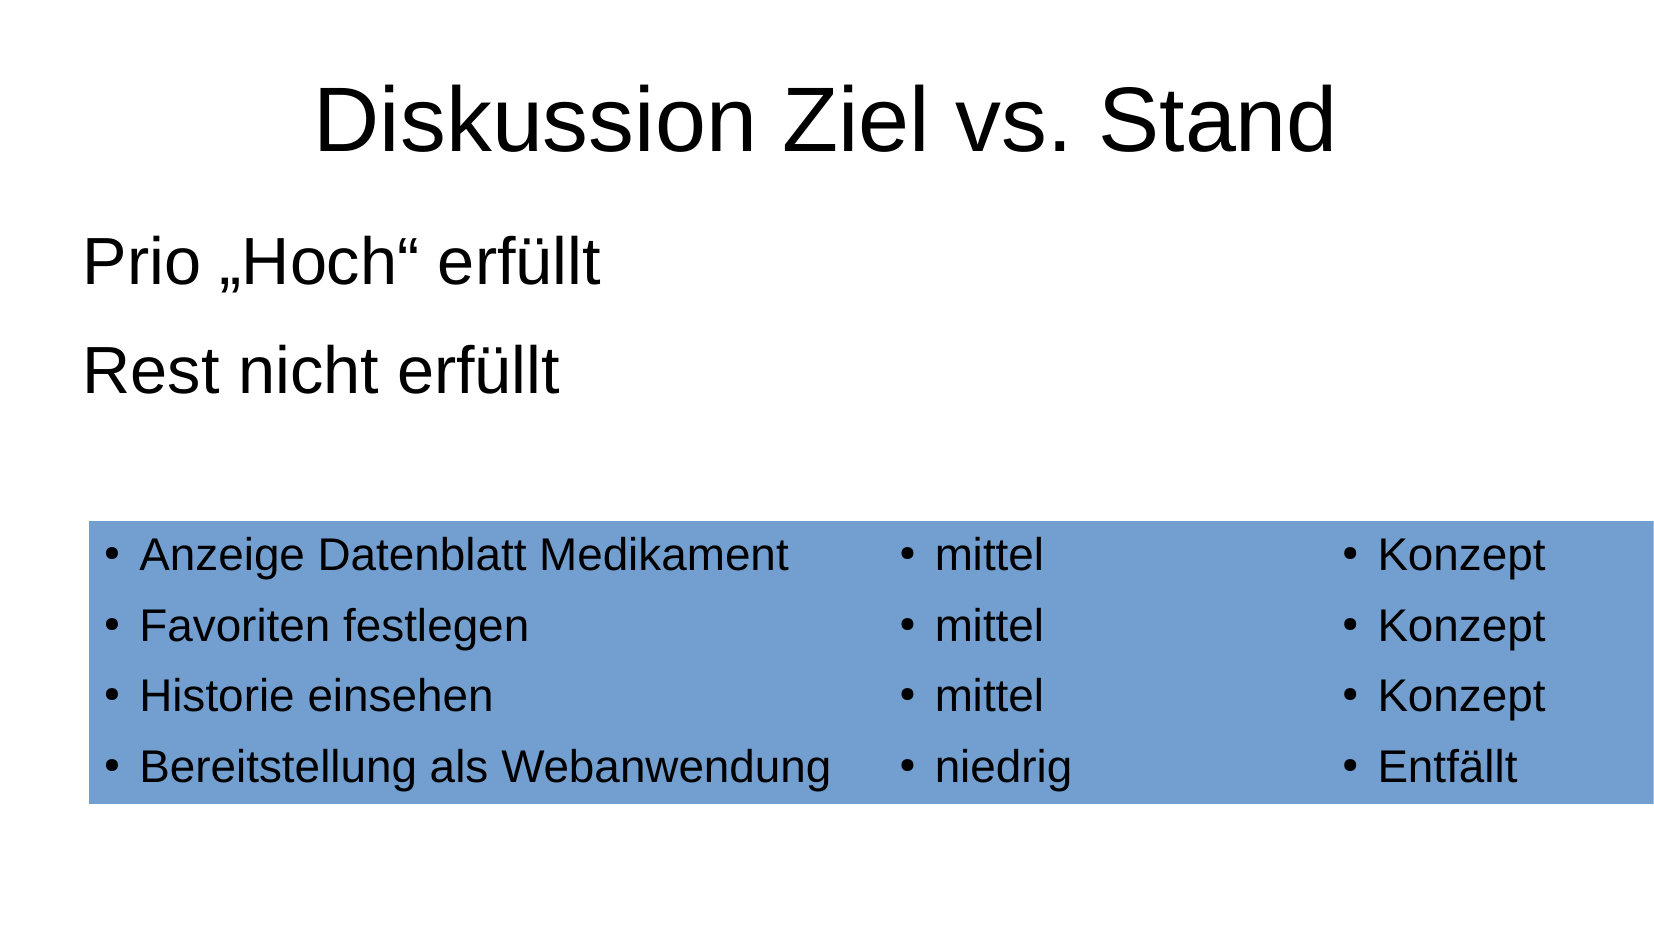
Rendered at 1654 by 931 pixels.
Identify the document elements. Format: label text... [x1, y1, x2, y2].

table_cell Historie einsehen [89, 663, 885, 733]
list Prio „Hoch“ erfüllt Rest nicht erfüllt [82, 217, 1571, 758]
table_cell mittel [885, 663, 1327, 733]
table_cell Konzept [1327, 592, 1654, 663]
table_header Anzeige Datenblatt Medikament [89, 521, 885, 592]
table_cell Bereitstellung als Webanwendung [89, 733, 885, 804]
table_header mittel [885, 521, 1327, 592]
table_cell mittel [885, 592, 1327, 663]
table_cell niedrig [885, 733, 1327, 804]
table_cell Konzept [1327, 663, 1654, 733]
title Diskussion Ziel vs. Stand [82, 37, 1571, 193]
table_cell Entfällt [1327, 733, 1654, 804]
table_cell Favoriten festlegen [89, 592, 885, 663]
table_header Konzept [1327, 521, 1654, 592]
